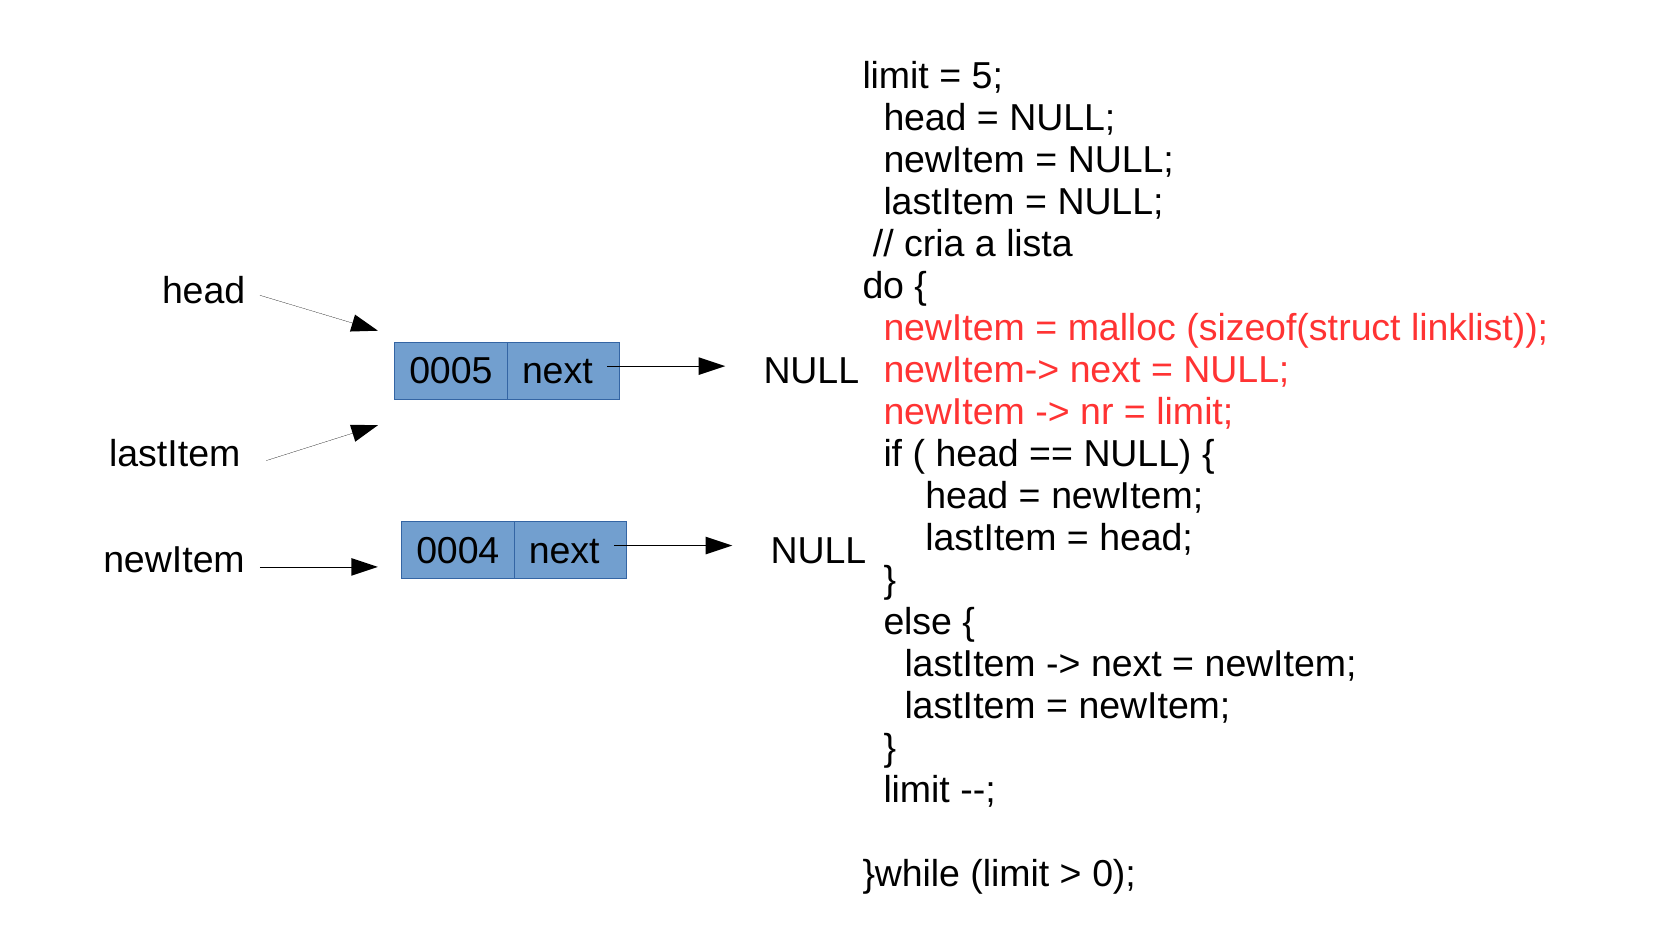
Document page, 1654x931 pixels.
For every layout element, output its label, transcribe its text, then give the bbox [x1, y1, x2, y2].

text_box newItem [88, 531, 290, 626]
text_box NULL [748, 342, 826, 400]
text_box next [514, 521, 627, 579]
text_box 0005 [394, 342, 507, 400]
text_box limit = 5; head = NULL; newItem = NULL; lastItem = NULL; // cria a lista do { newItem = malloc (sizeof(struct linklist)); newItem-> next = NULL; newItem -> nr = limit; if ( head == NULL) { head = newItem; lastItem = head; } else { lastItem -> next = newItem; lastItem = newItem; } limit --; }while (limit > 0); [826, 47, 1564, 902]
text_box NULL [755, 521, 826, 579]
text_box head [147, 262, 260, 319]
text_box lastItem [94, 425, 267, 527]
text_box next [507, 342, 620, 400]
text_box 0004 [401, 521, 514, 579]
